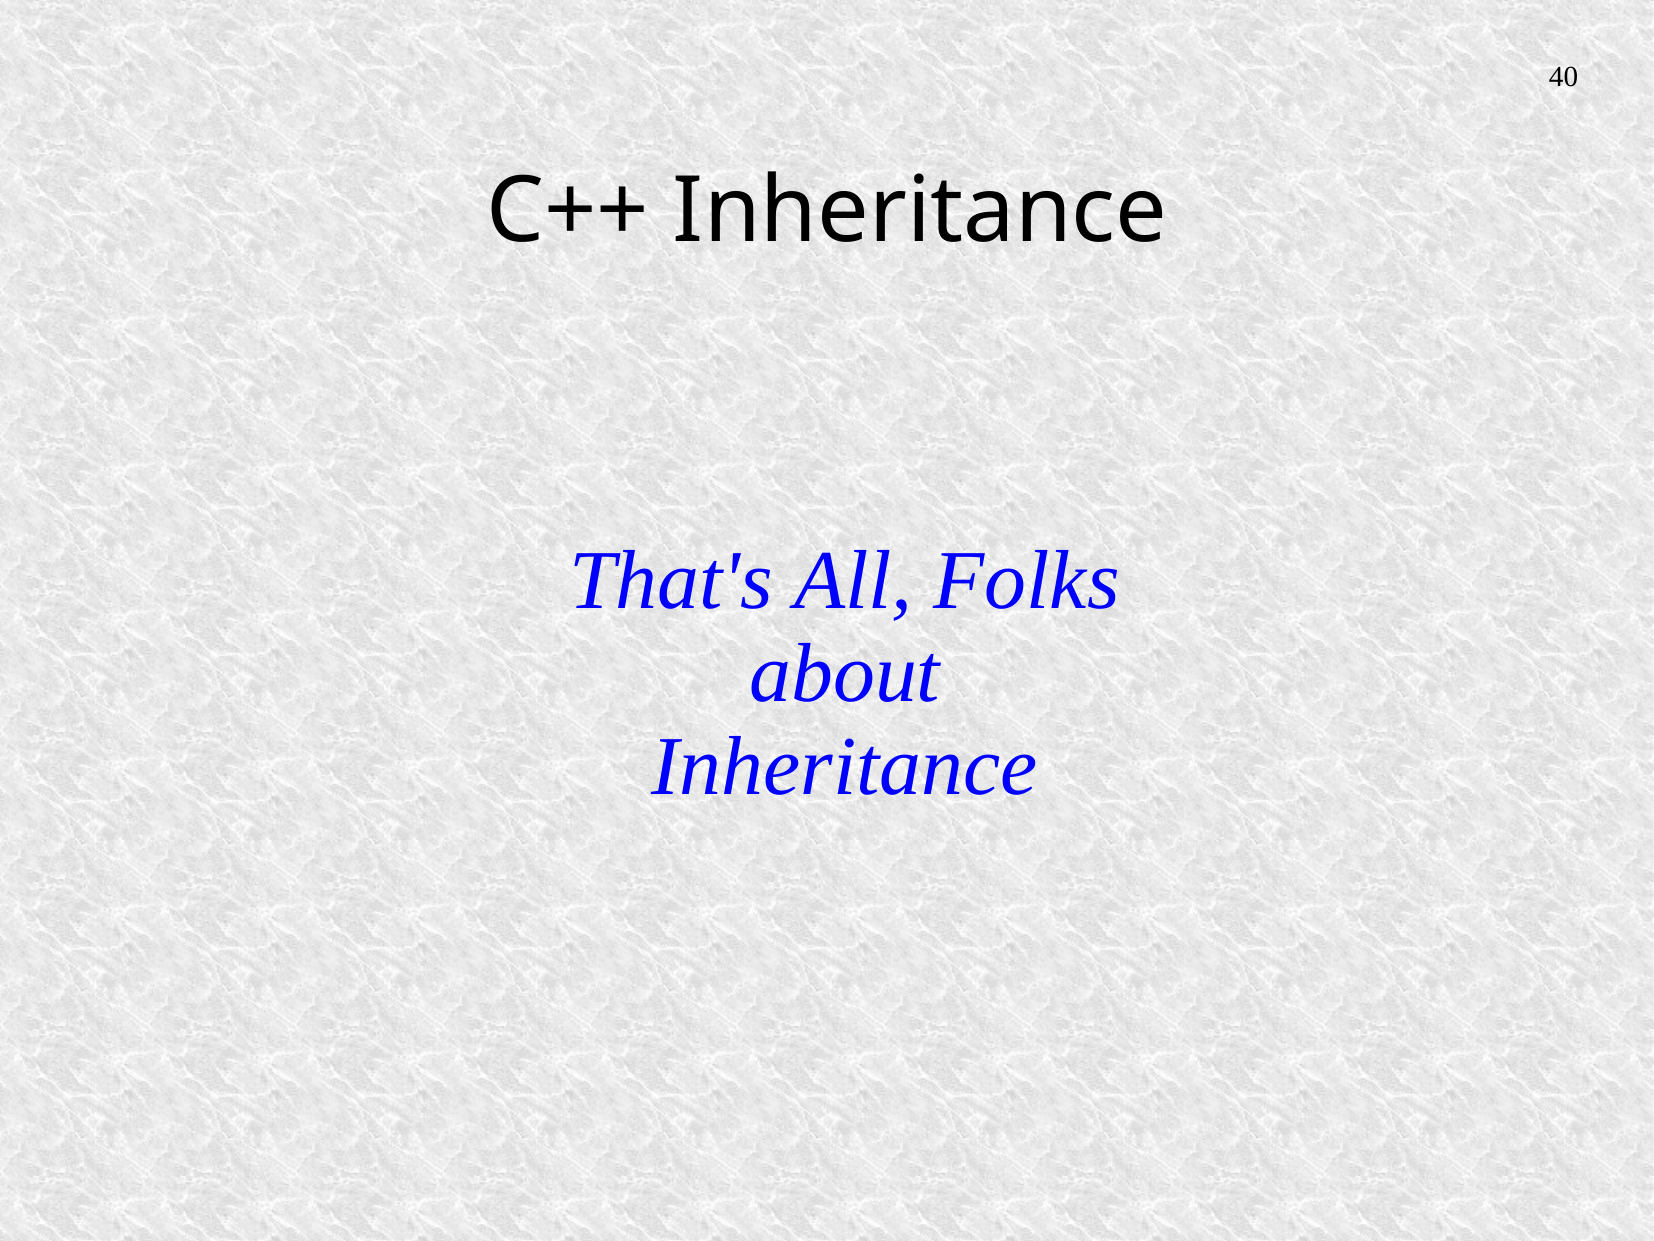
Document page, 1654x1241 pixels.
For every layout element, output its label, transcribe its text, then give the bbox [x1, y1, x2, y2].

title C++ Inheritance [121, 102, 1534, 310]
picture [0, 0, 1654, 1241]
text_box That's All, Folks about Inheritance [121, 344, 1534, 1002]
